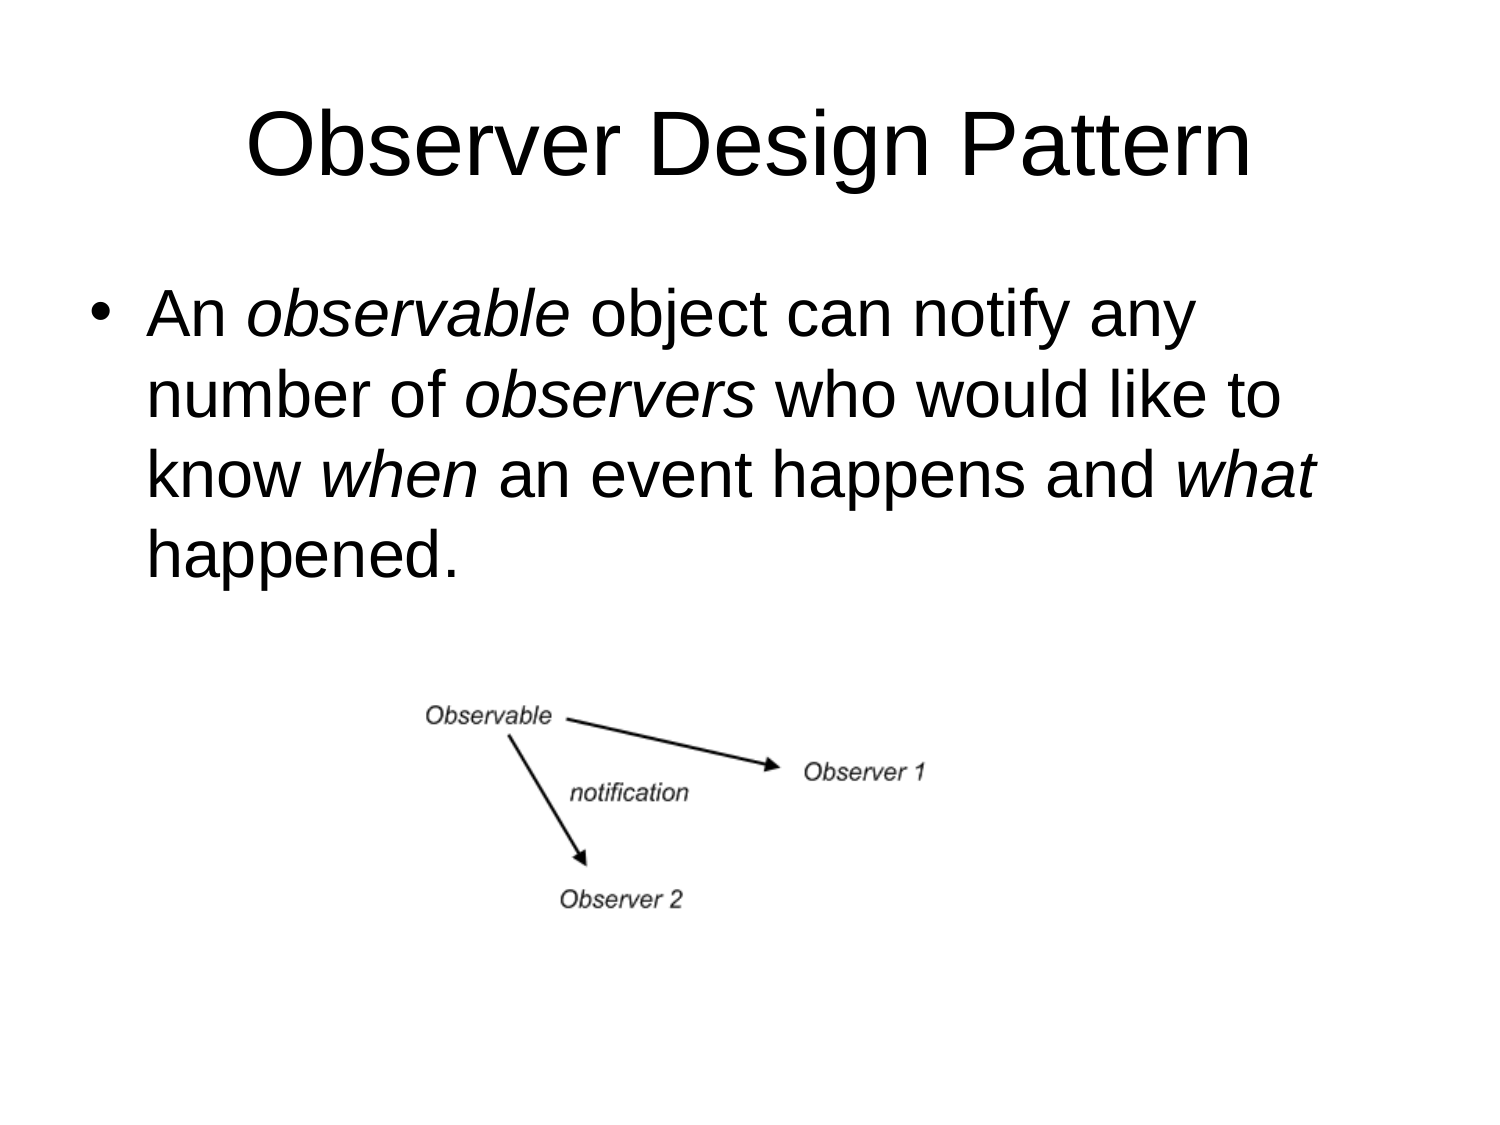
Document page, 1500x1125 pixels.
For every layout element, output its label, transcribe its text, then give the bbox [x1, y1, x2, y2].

picture [375, 649, 952, 943]
title Observer Design Pattern [75, 45, 1426, 233]
list An observable object can notify any number of observers who would like to know when an event happens and what happened. [75, 262, 1426, 1006]
